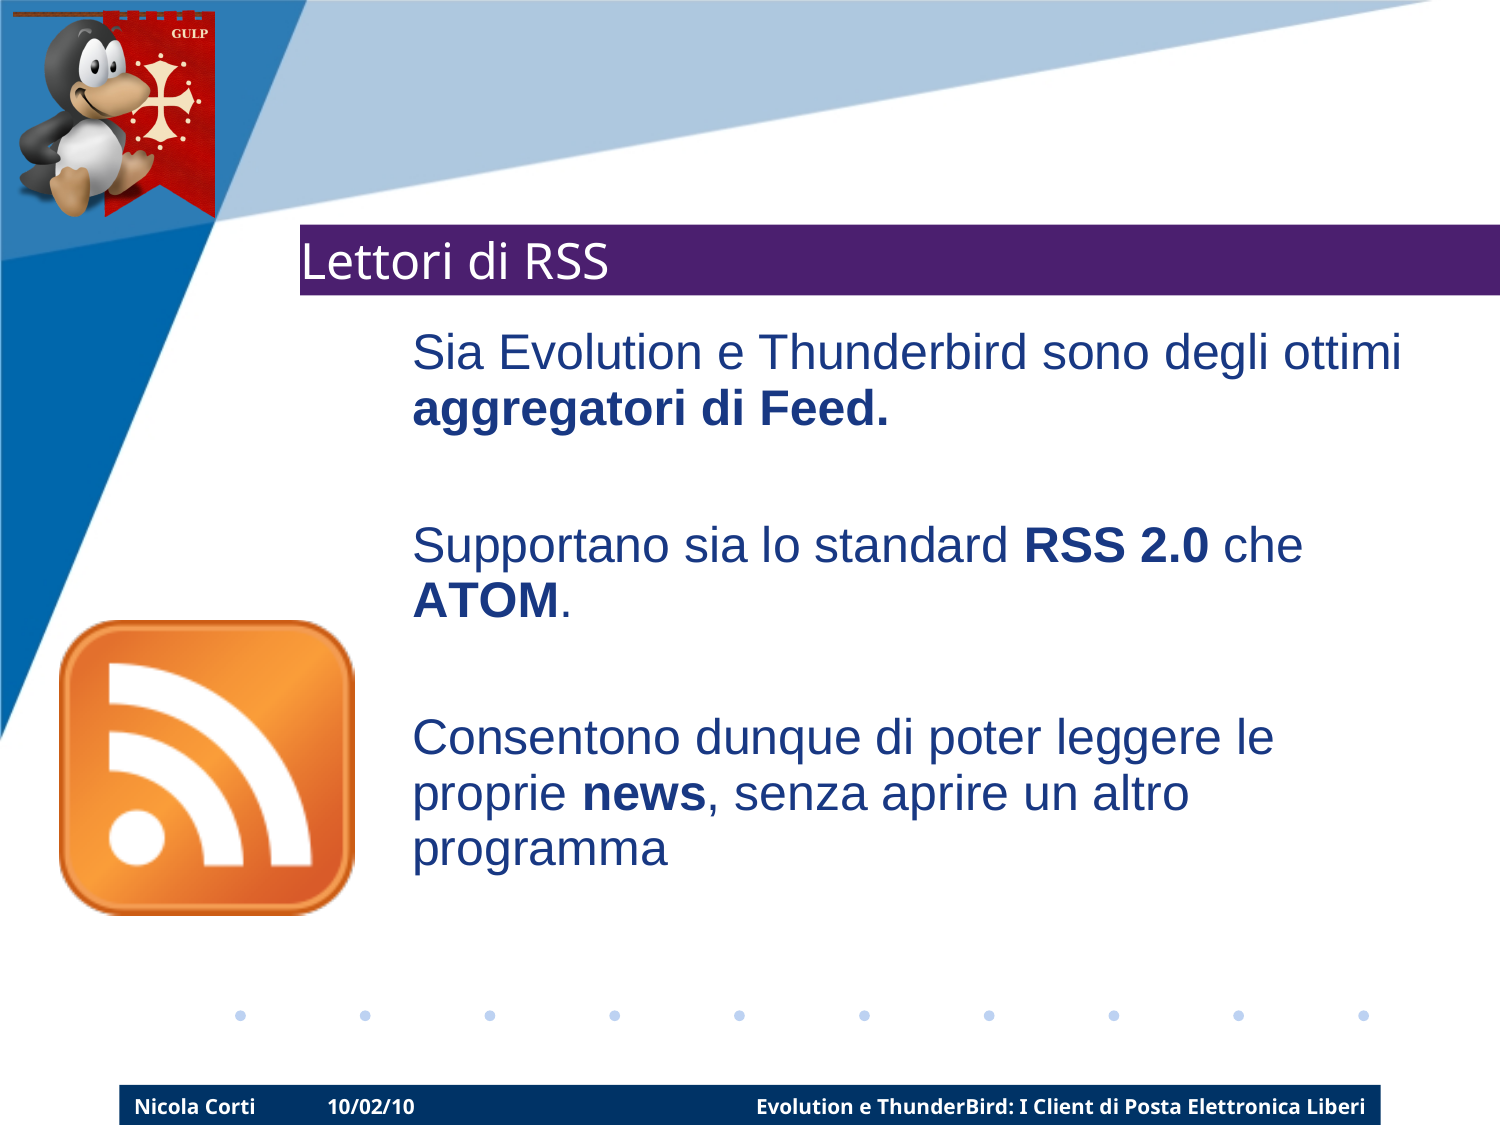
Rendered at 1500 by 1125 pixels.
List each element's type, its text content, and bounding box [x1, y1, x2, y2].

title Lettori di RSS [300, 224, 1500, 296]
list Sia Evolution e Thunderbird sono degli ottimi aggregatori di Feed. Supportano sia lo standard RSS 2.0 che ATOM. Consentono dunque di poter leggere le proprie news, senza aprire un altro programma [299, 324, 1418, 1068]
picture [0, 0, 1500, 916]
